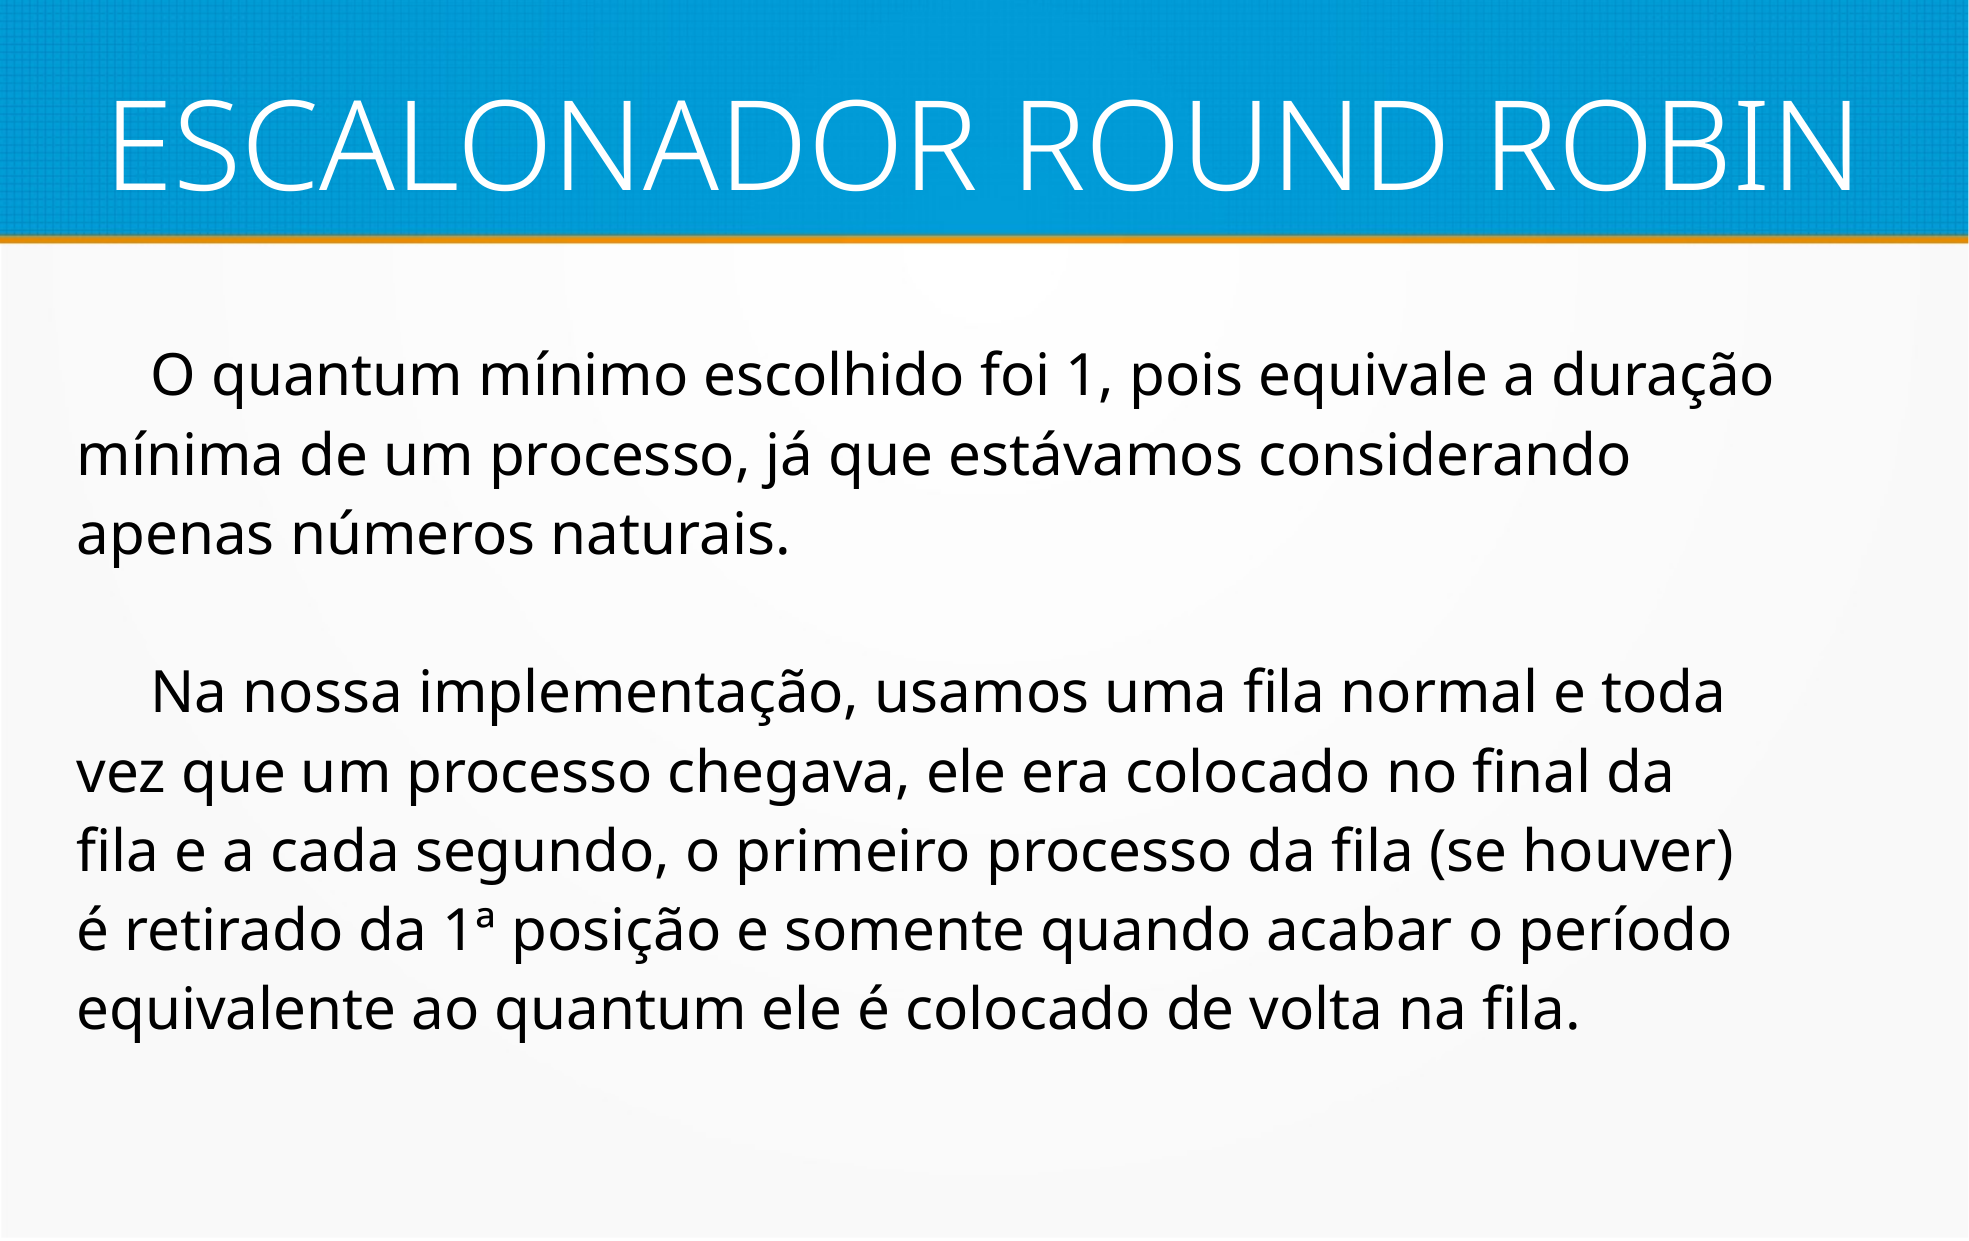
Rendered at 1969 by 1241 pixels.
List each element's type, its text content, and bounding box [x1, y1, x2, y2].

text_box O quantum mínimo escolhido foi 1, pois equivale a duração mínima de um processo, já que estávamos considerando apenas números naturais. Na nossa implementação, usamos uma fila normal e toda vez que um processo chegava, ele era colocado no final da fila e a cada segundo, o primeiro processo da fila (se houver) é retirado da 1ª posição e somente quando acabar o período equivalente ao quantum ele é colocado de volta na fila. [70, 379, 1896, 1002]
picture [0, 233, 1969, 1241]
title ESCALONADOR ROUND ROBIN [98, 19, 1870, 227]
